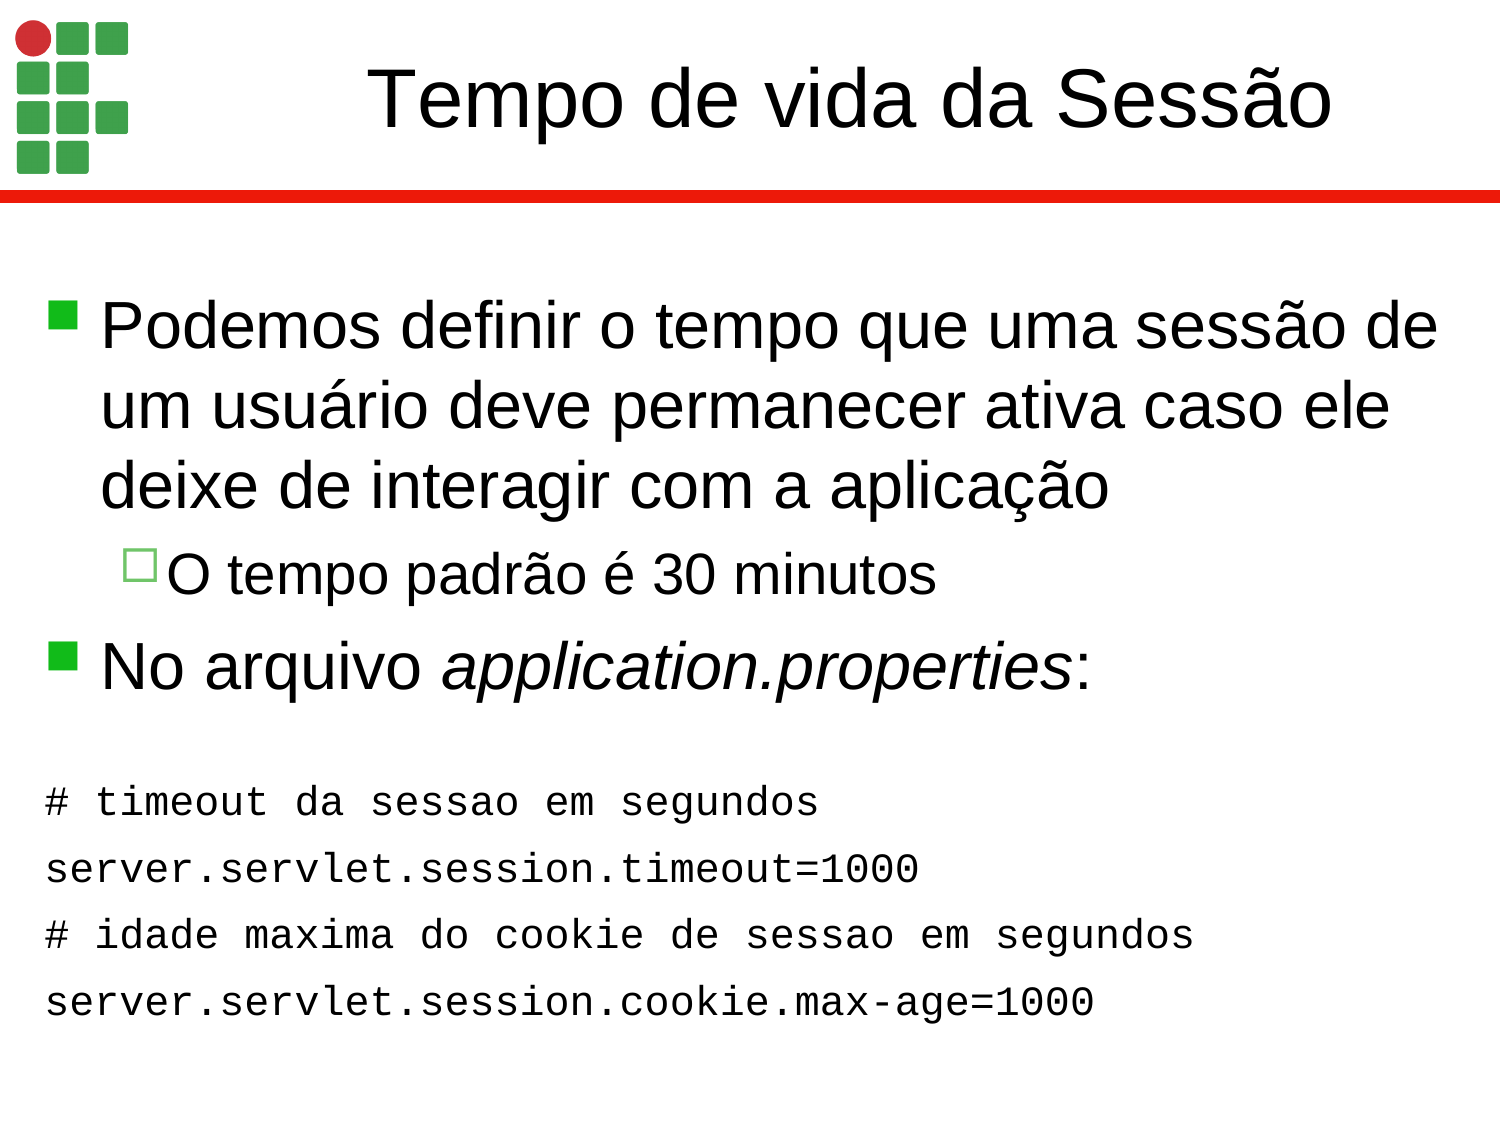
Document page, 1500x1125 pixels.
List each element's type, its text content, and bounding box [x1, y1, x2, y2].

list Podemos definir o tempo que uma sessão de um usuário deve permanecer ativa caso ele deixe de interagir com a aplicação O tempo padrão é 30 minutos No arquivo application.properties: # timeout da sessao em segundos server.servlet.session.timeout=1000 # idade maxima do cookie de sessao em segundos server.servlet.session.cookie.max-age=1000 [29, 219, 1471, 1102]
picture [14, 16, 130, 178]
title Tempo de vida da Sessão [230, 0, 1471, 188]
